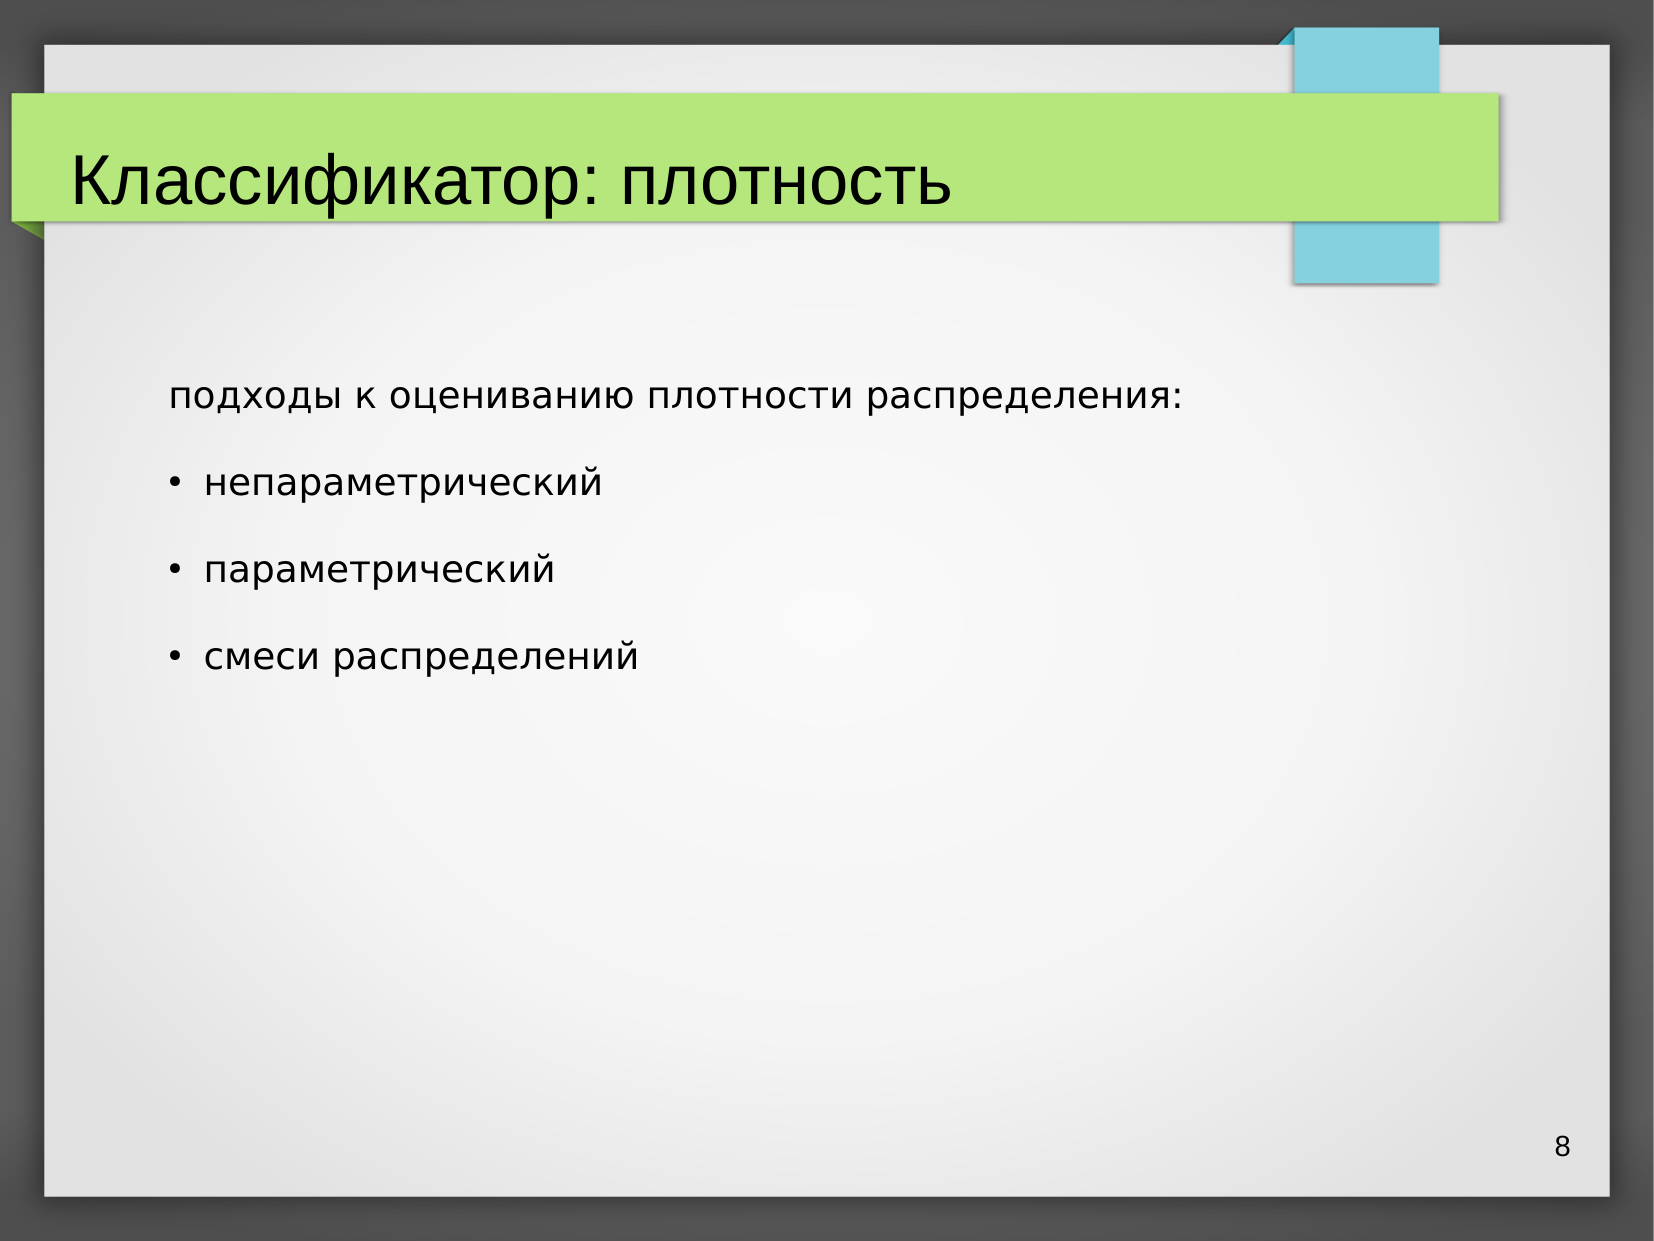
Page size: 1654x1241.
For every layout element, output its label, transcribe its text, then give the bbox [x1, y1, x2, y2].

text_box подходы к оцениванию плотности распределения: непараметрический параметрический смеси распределений [153, 366, 1418, 827]
title Классификатор: плотность [70, 76, 1559, 284]
picture [0, 0, 1654, 1241]
